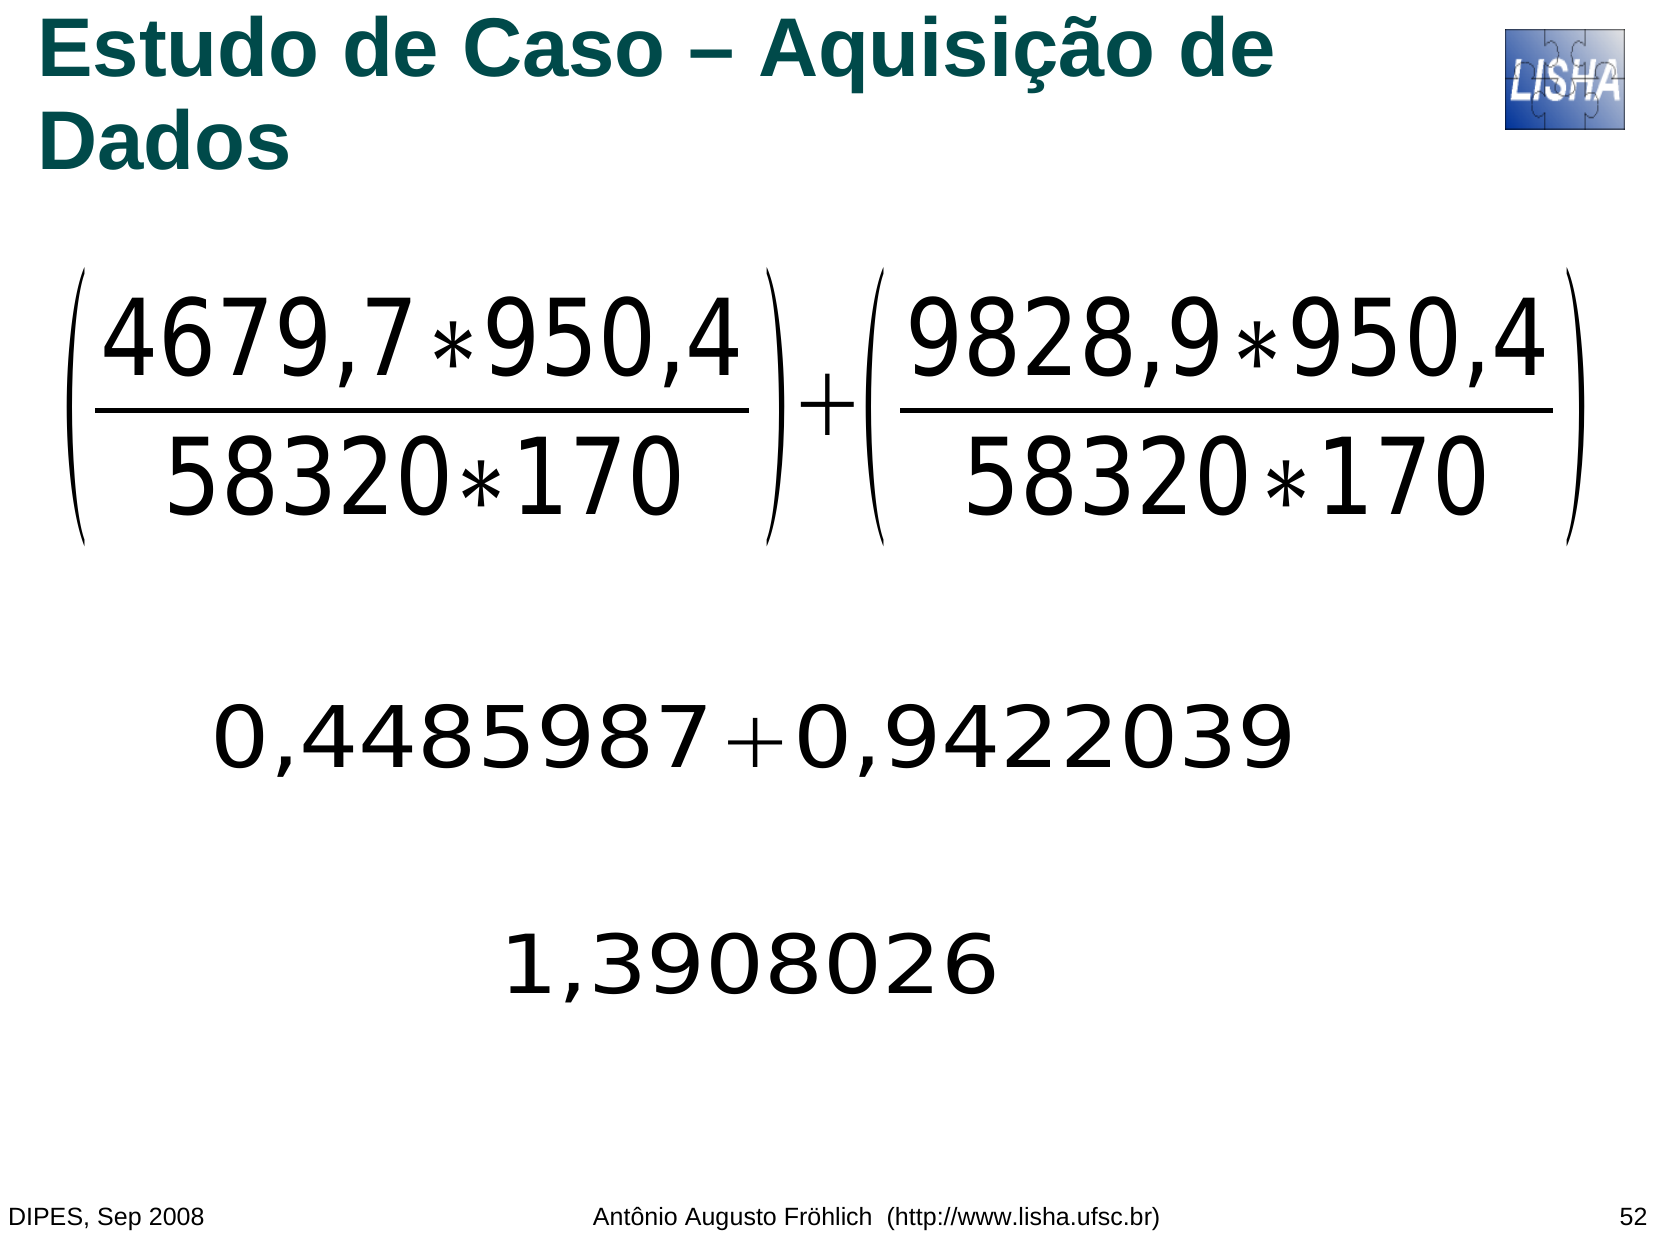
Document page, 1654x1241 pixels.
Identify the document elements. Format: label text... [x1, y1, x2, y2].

title Estudo de Caso – Aquisição de Dados [37, 0, 1426, 187]
chart [187, 688, 1326, 788]
chart [37, 262, 1613, 554]
chart [476, 917, 1026, 1013]
picture [1505, 29, 1625, 130]
